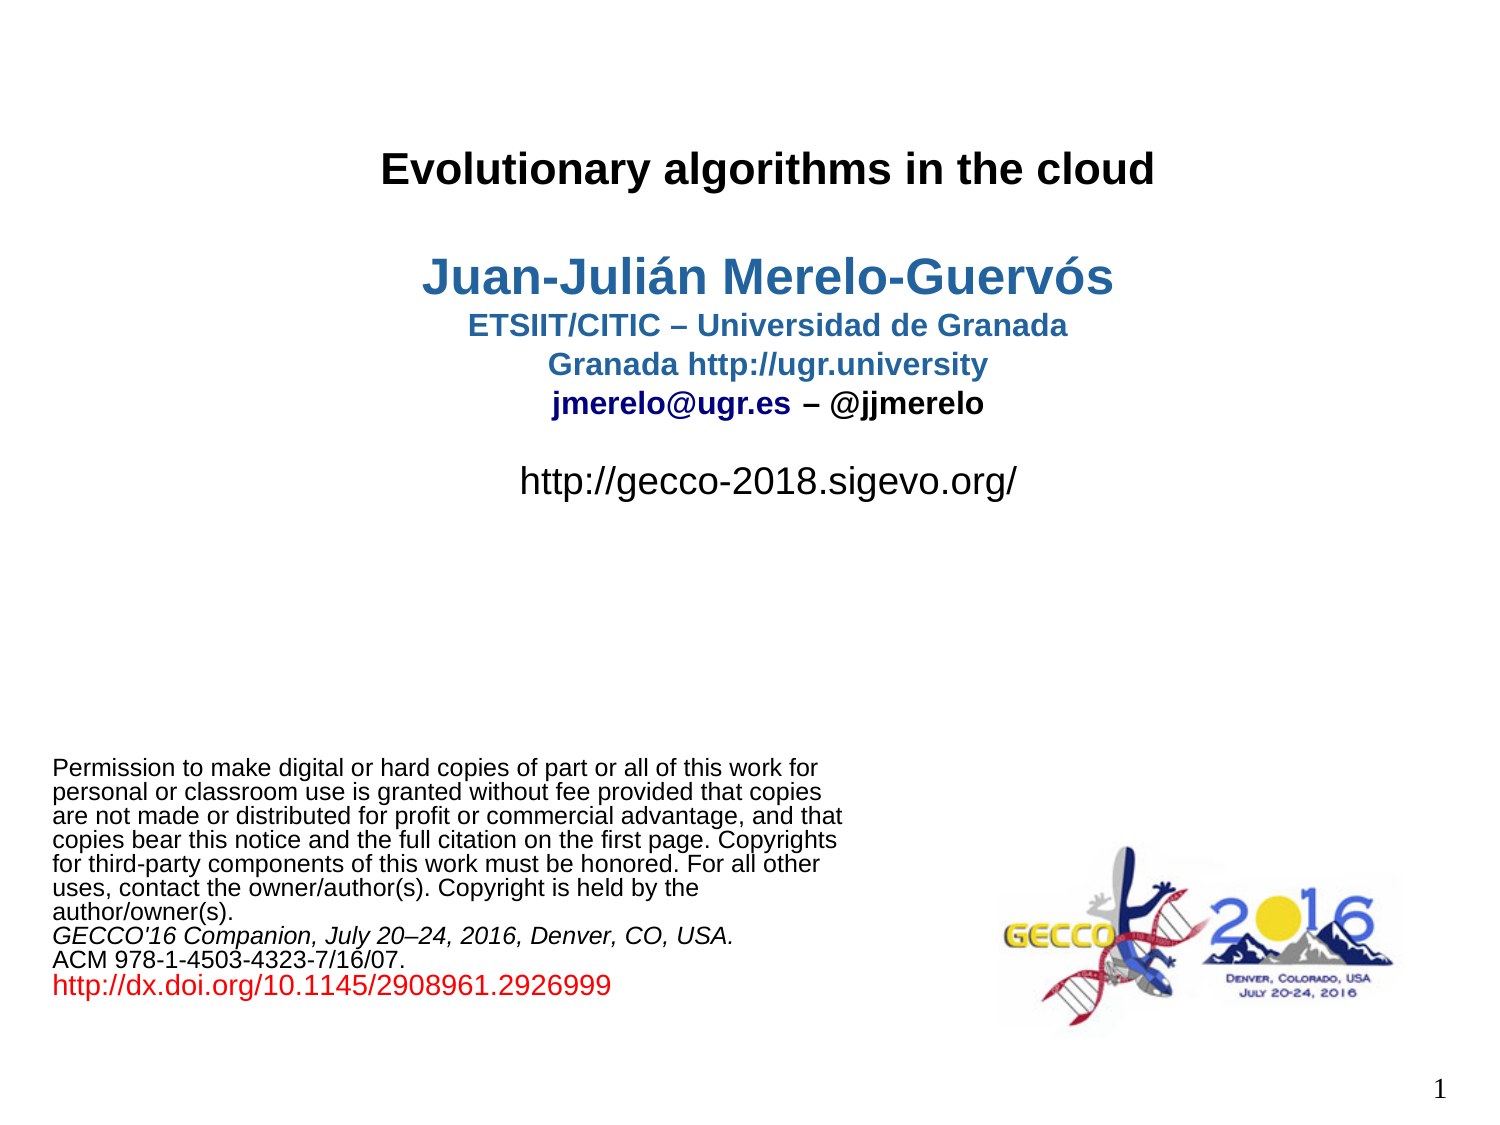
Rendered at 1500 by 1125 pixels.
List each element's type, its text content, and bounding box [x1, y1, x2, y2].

list Evolutionary algorithms in the cloud Juan-Julián Merelo-Guervós ETSIIT/CITIC – Universidad de Granada Granada http://ugr.university jmerelo@ugr.es – @jjmerelo http://gecco-2018.sigevo.org/ [149, 112, 1388, 688]
text_box <number> [62, 1037, 1463, 1113]
text_box Permission to make digital or hard copies of part or all of this work for personal or classroom use is granted without fee provided that copies are not made or distributed for profit or commercial advantage, and that copies bear this notice and the full citation on the first page. Copyrights for third-party components of this work must be honored. For all other uses, contact the owner/author(s). Copyright is held by the author/owner(s). GECCO'16 Companion, July 20–24, 2016, Denver, CO, USA. ACM 978-1-4503-4323-7/16/07. http://dx.doi.org/10.1145/2908961.2926999 [37, 749, 876, 1009]
picture [999, 831, 1404, 1038]
